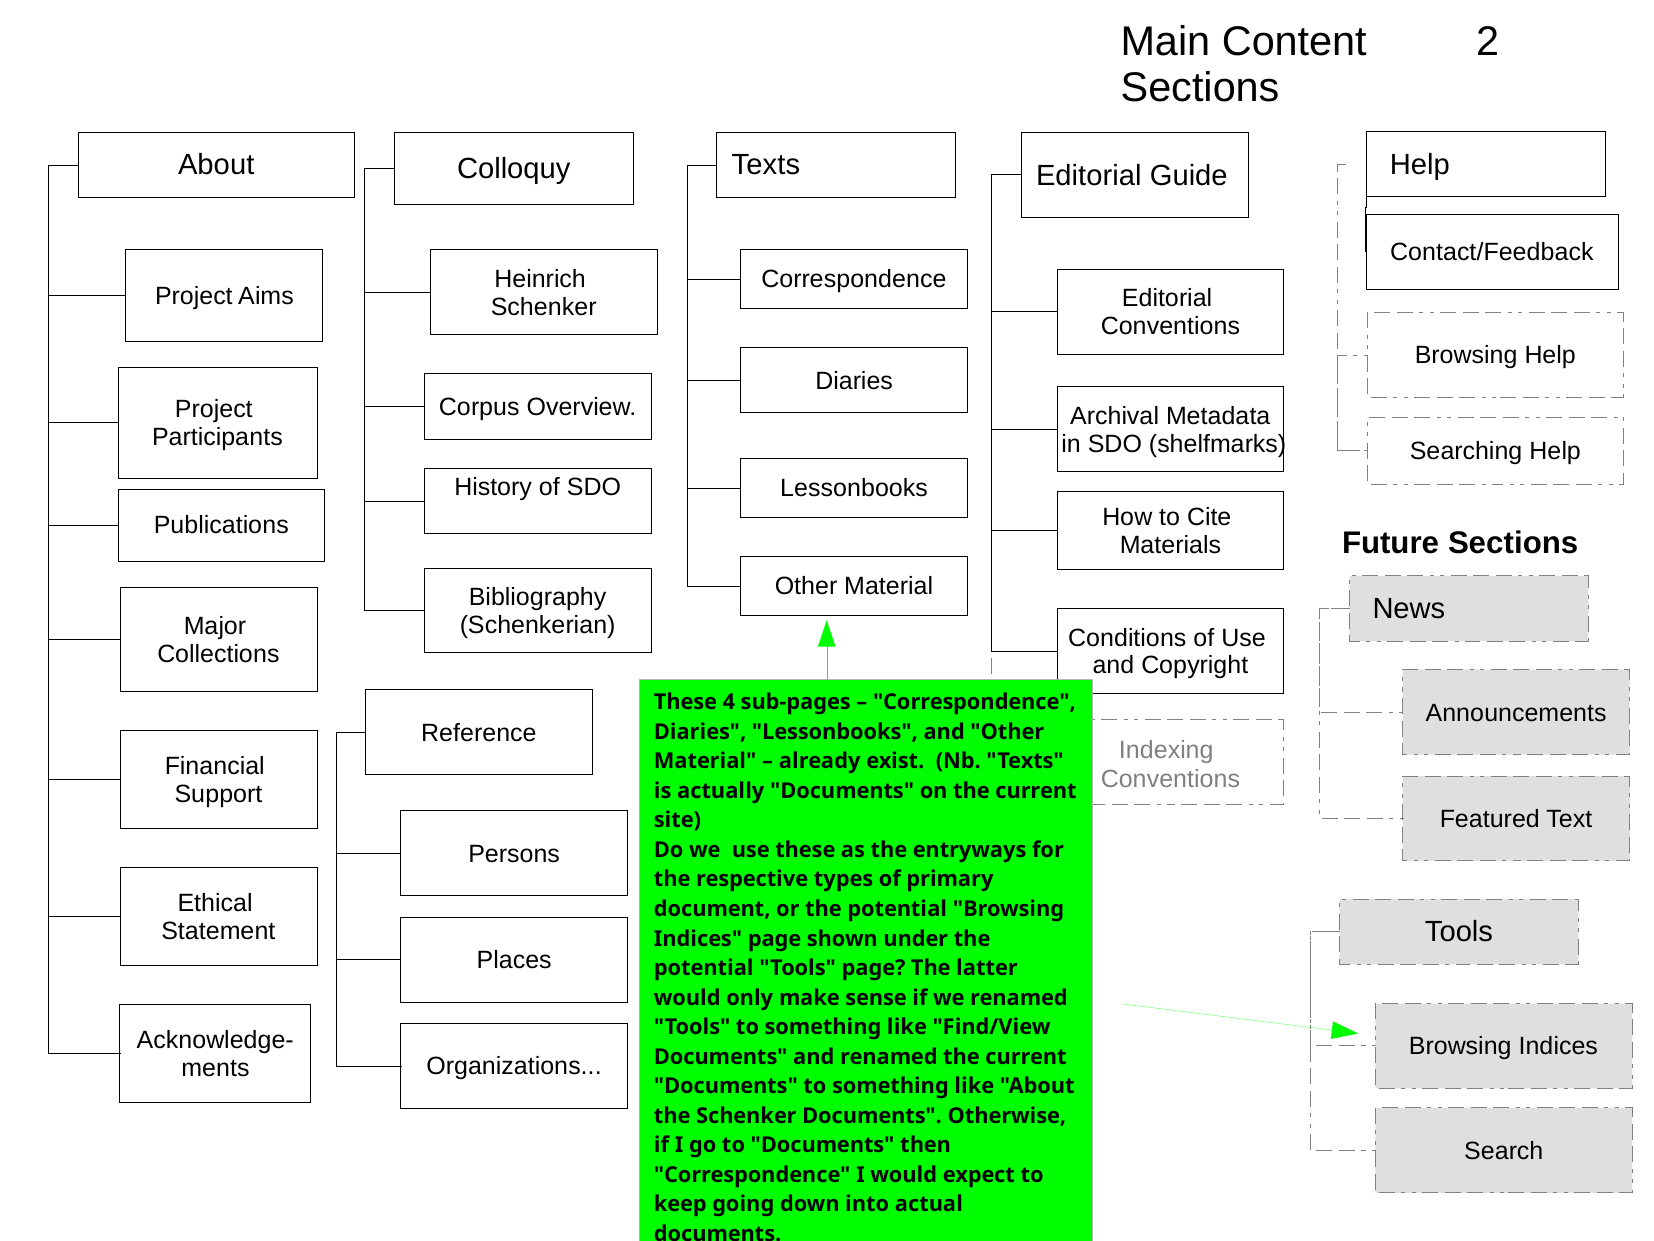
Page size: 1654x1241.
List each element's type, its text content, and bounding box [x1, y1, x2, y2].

text_box Heinrich Schenker [430, 249, 658, 335]
text_box Correspondence [740, 249, 968, 309]
text_box News [1349, 586, 1589, 642]
text_box Corpus Overview. [424, 373, 652, 440]
text_box Main Content Sections [1105, 10, 1640, 130]
text_box Browsing Indices [1375, 1003, 1633, 1089]
text_box Browsing Help [1367, 312, 1624, 398]
text_box Persons [400, 810, 628, 896]
text_box Texts [716, 132, 956, 198]
text_box Searching Help [1367, 417, 1624, 485]
text_box Diaries [740, 347, 968, 413]
text_box Project Participants [118, 367, 318, 479]
text_box Featured Text [1402, 776, 1630, 861]
text_box Project Aims [125, 249, 323, 342]
text_box Editorial Guide [1021, 132, 1249, 218]
text_box Colloquy [394, 132, 634, 205]
text_box Places [400, 917, 628, 1003]
text_box Archival Metadata in SDO (shelfmarks) [1057, 386, 1284, 472]
text_box Bibliography (Schenkerian) [424, 568, 652, 653]
text_box About [78, 132, 355, 198]
text_box History of SDO [424, 468, 652, 534]
text_box Organizations... [400, 1023, 628, 1109]
text_box Announcements [1402, 669, 1630, 755]
text_box Conditions of Use and Copyright [1057, 608, 1284, 694]
text_box <number> [1461, 10, 1654, 90]
text_box Reference [365, 689, 593, 775]
text_box Tools [1339, 899, 1579, 965]
text_box Editorial Conventions [1057, 269, 1284, 355]
text_box Acknowledge- ments [119, 1004, 311, 1103]
text_box Help [1366, 131, 1606, 197]
text_box Other Material [740, 556, 968, 616]
text_box Indexing Conventions [1093, 719, 1284, 805]
text_box Publications [118, 489, 325, 562]
text_box Lessonbooks [740, 458, 968, 518]
text_box Contact/Feedback [1366, 214, 1619, 290]
text_box These 4 sub-pages – "Correspondence", Diaries", "Lessonbooks", and "Other Material" – already exist. (Nb. "Texts" is actually "Documents" on the current site) Do we use these as the entryways for the respective types of primary document, or the potential "Browsing Indices" page shown under the potential "Tools" page? The latter would only make sense if we renamed "Tools" to something like "Find/View Documents" and renamed the current "Documents" to something like "About the Schenker Documents". Otherwise, if I go to "Documents" then "Correspondence" I would expect to keep going down into actual documents. [639, 679, 1093, 1182]
text_box Future Sections [1327, 517, 1654, 586]
text_box Major Collections [120, 587, 318, 692]
text_box Financial Support [120, 730, 318, 829]
text_box How to Cite Materials [1057, 491, 1284, 570]
text_box Ethical Statement [120, 867, 318, 966]
text_box Search [1375, 1107, 1633, 1193]
